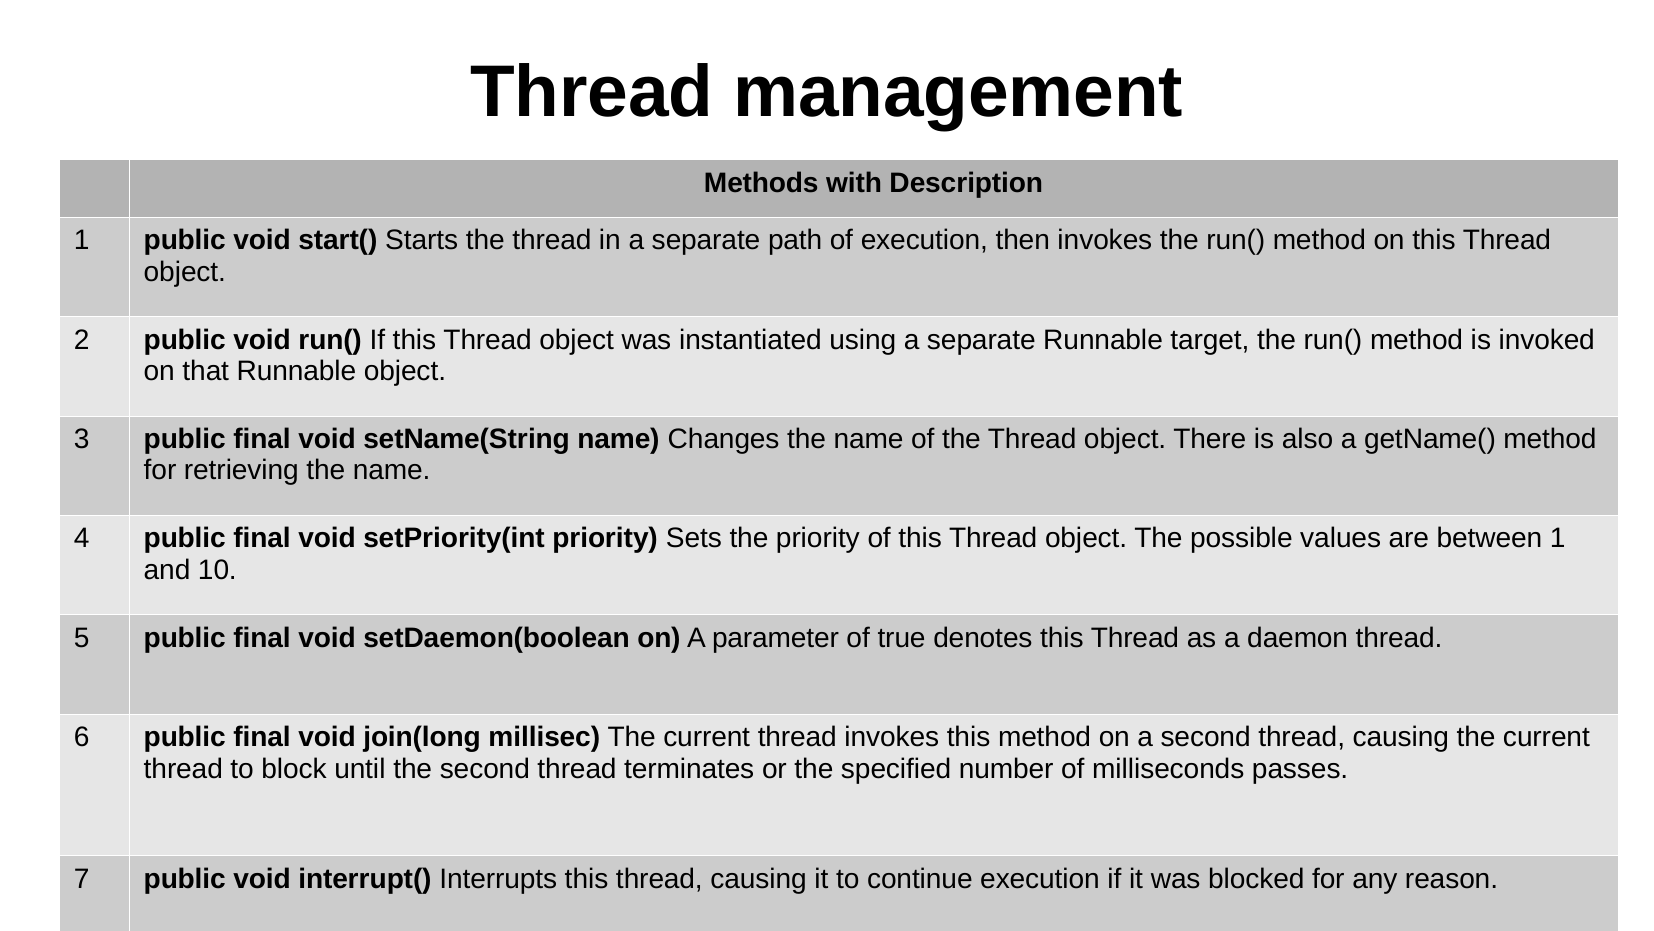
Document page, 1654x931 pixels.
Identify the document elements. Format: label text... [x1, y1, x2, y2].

table_cell public void start() Starts the thread in a separate path of execution, then invokes the run() method on this Thread object. [130, 218, 1618, 316]
table_cell 7 [60, 856, 129, 931]
table_cell 4 [60, 516, 129, 614]
table_cell public final void join(long millisec) The current thread invokes this method on a second thread, causing the current thread to block until the second thread terminates or the specified number of milliseconds passes. [130, 715, 1618, 855]
table_cell public final void setDaemon(boolean on) A parameter of true denotes this Thread as a daemon thread. [130, 615, 1618, 714]
table_cell 3 [60, 417, 129, 515]
table_cell public void run() If this Thread object was instantiated using a separate Runnable target, the run() method is invoked on that Runnable object. [130, 317, 1618, 416]
table_cell public final void setPriority(int priority) Sets the priority of this Thread object. The possible values are between 1 and 10. [130, 516, 1618, 614]
table_cell 5 [60, 615, 129, 714]
table_cell 1 [60, 218, 129, 316]
table_header [60, 160, 129, 217]
table_cell public final void setName(String name) Changes the name of the Thread object. There is also a getName() method for retrieving the name. [130, 417, 1618, 515]
table_cell 6 [60, 715, 129, 855]
table_cell 2 [60, 317, 129, 416]
table_header Methods with Description [130, 160, 1618, 217]
table_cell public void interrupt() Interrupts this thread, causing it to continue execution if it was blocked for any reason. [130, 856, 1618, 931]
title Thread management [82, 37, 1571, 147]
